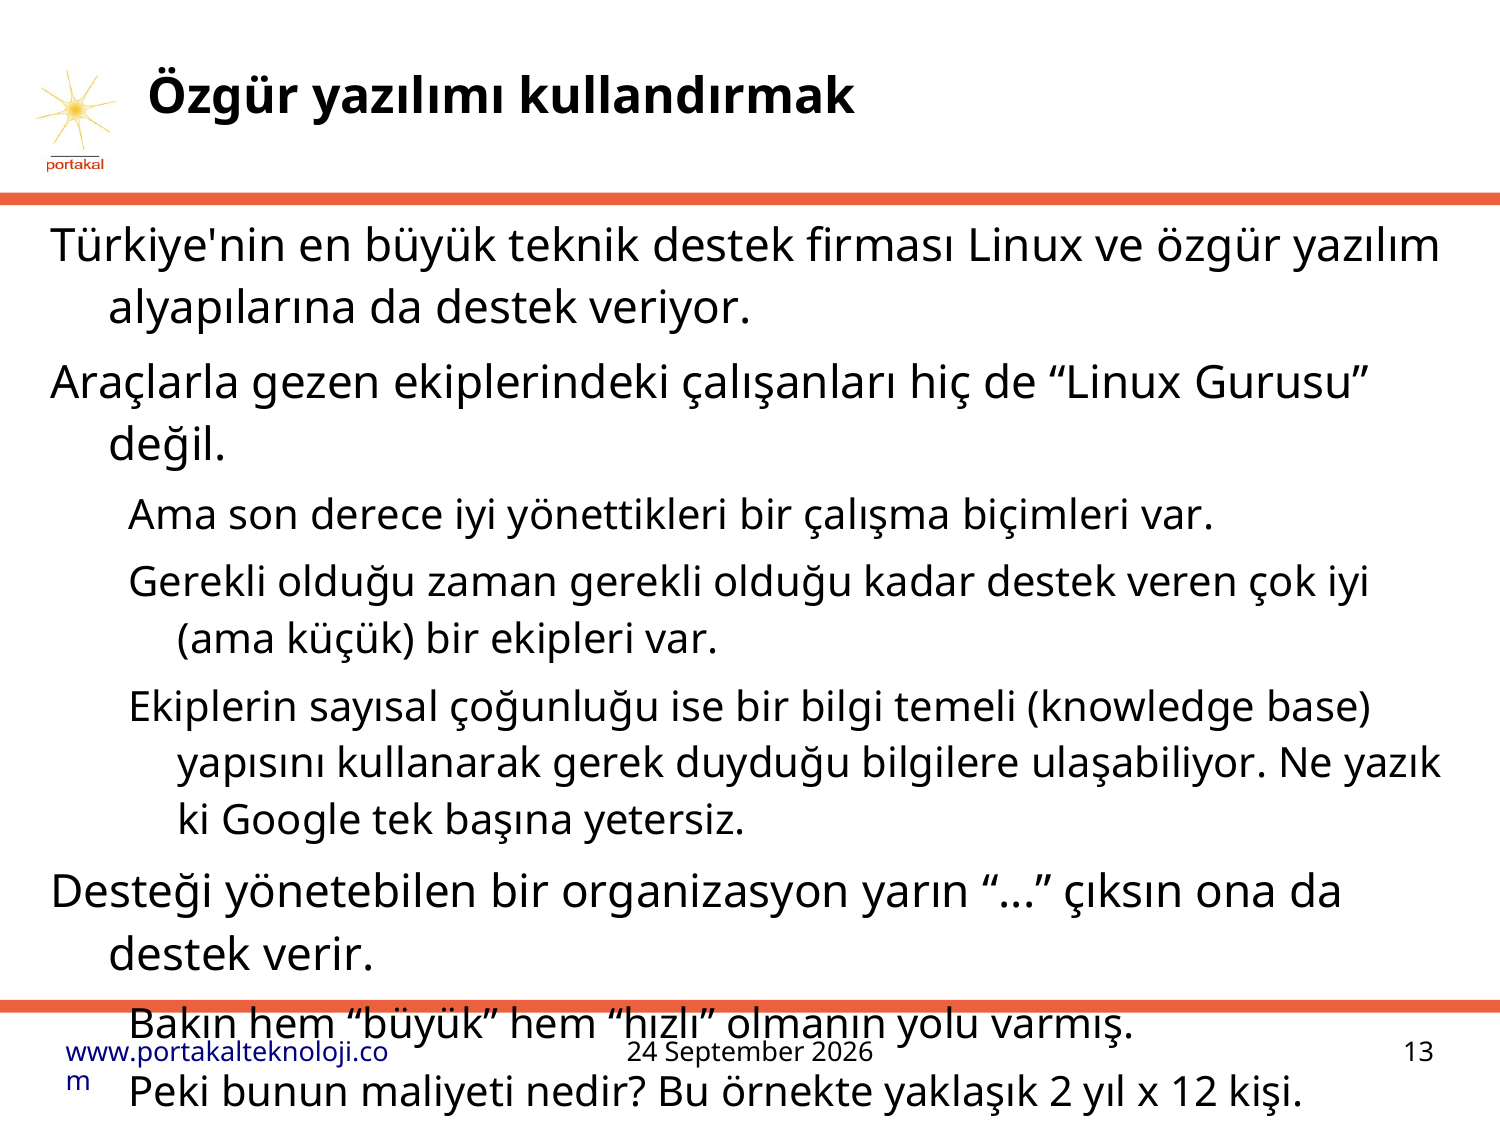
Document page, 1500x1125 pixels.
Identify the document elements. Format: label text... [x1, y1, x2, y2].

picture [29, 5, 120, 184]
title Özgür yazılımı kullandırmak [147, 7, 1450, 181]
list Türkiye'nin en büyük teknik destek firması Linux ve özgür yazılım alyapılarına da destek veriyor. Araçlarla gezen ekiplerindeki çalışanları hiç de “Linux Gurusu” değil. Ama son derece iyi yönettikleri bir çalışma biçimleri var. Gerekli olduğu zaman gerekli olduğu kadar destek veren çok iyi (ama küçük) bir ekipleri var. Ekiplerin sayısal çoğunluğu ise bir bilgi temeli (knowledge base) yapısını kullanarak gerek duyduğu bilgilere ulaşabiliyor. Ne yazık ki Google tek başına yetersiz. Desteği yönetebilen bir organizasyon yarın “...” çıksın ona da destek verir. Bakın hem “büyük” hem “hızlı” olmanın yolu varmış. Peki bunun maliyeti nedir? Bu örnekte yaklaşık 2 yıl x 12 kişi. [50, 212, 1450, 1044]
